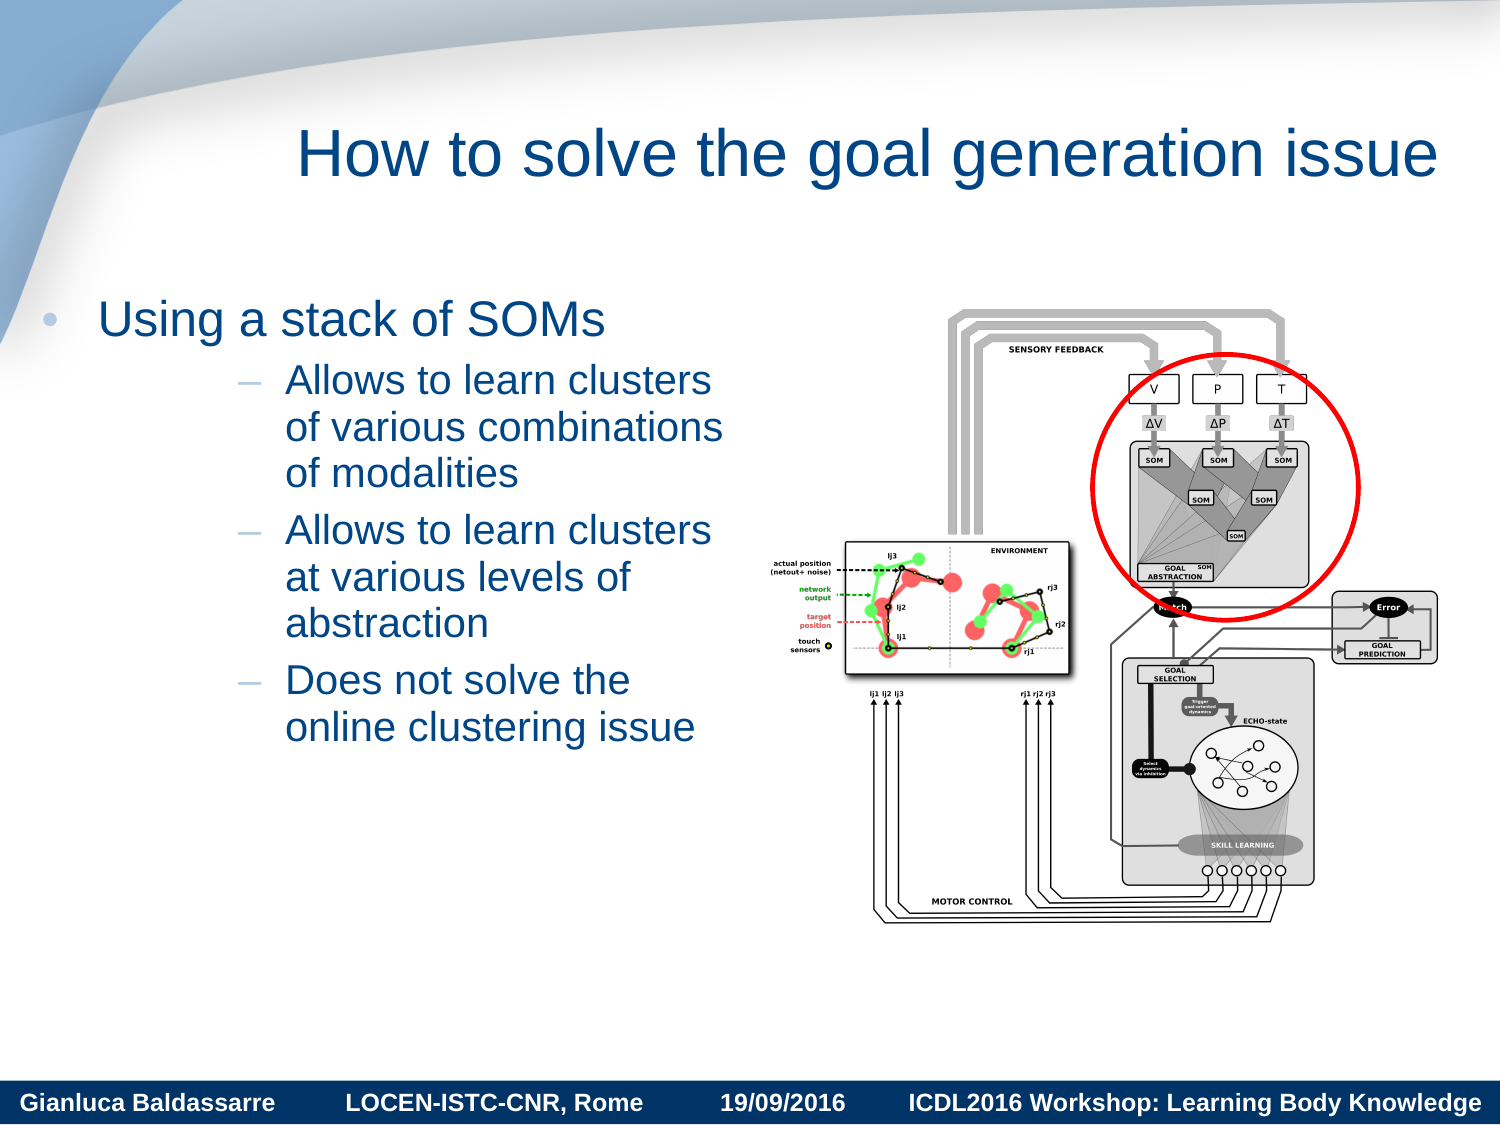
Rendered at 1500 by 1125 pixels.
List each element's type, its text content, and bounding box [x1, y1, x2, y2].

title How to solve the goal generation issue [88, 100, 1441, 206]
picture [0, 0, 1500, 1080]
list Using a stack of SOMs Allows to learn clusters of various combinations of modalities Allows to learn clusters at various levels of abstraction Does not solve the online clustering issue [41, 290, 728, 944]
